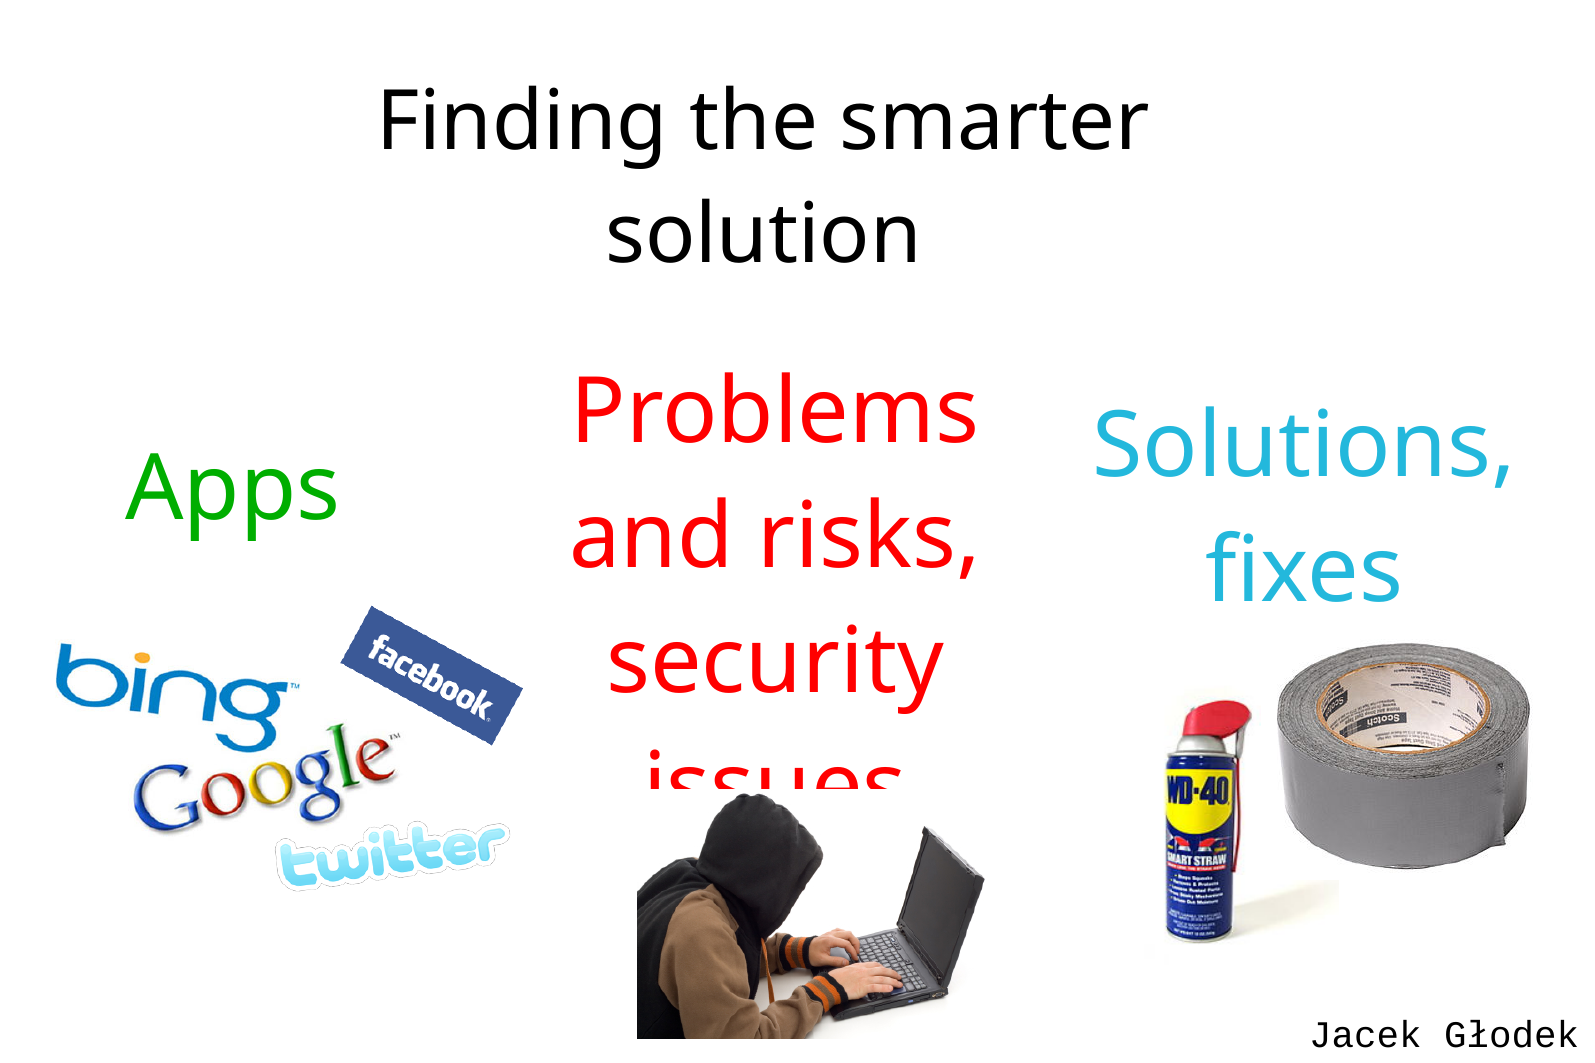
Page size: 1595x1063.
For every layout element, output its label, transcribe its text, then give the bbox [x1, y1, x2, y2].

picture [637, 789, 1013, 1039]
text_box Finding the smarter solution [258, 53, 1270, 273]
text_box Apps [110, 414, 387, 565]
text_box Problems and risks, security issues [554, 337, 1080, 804]
picture [32, 601, 530, 905]
text_box Jacek Głodek [1294, 1008, 1595, 1063]
picture [1065, 631, 1544, 968]
text_box Solutions, fixes [1077, 370, 1595, 612]
